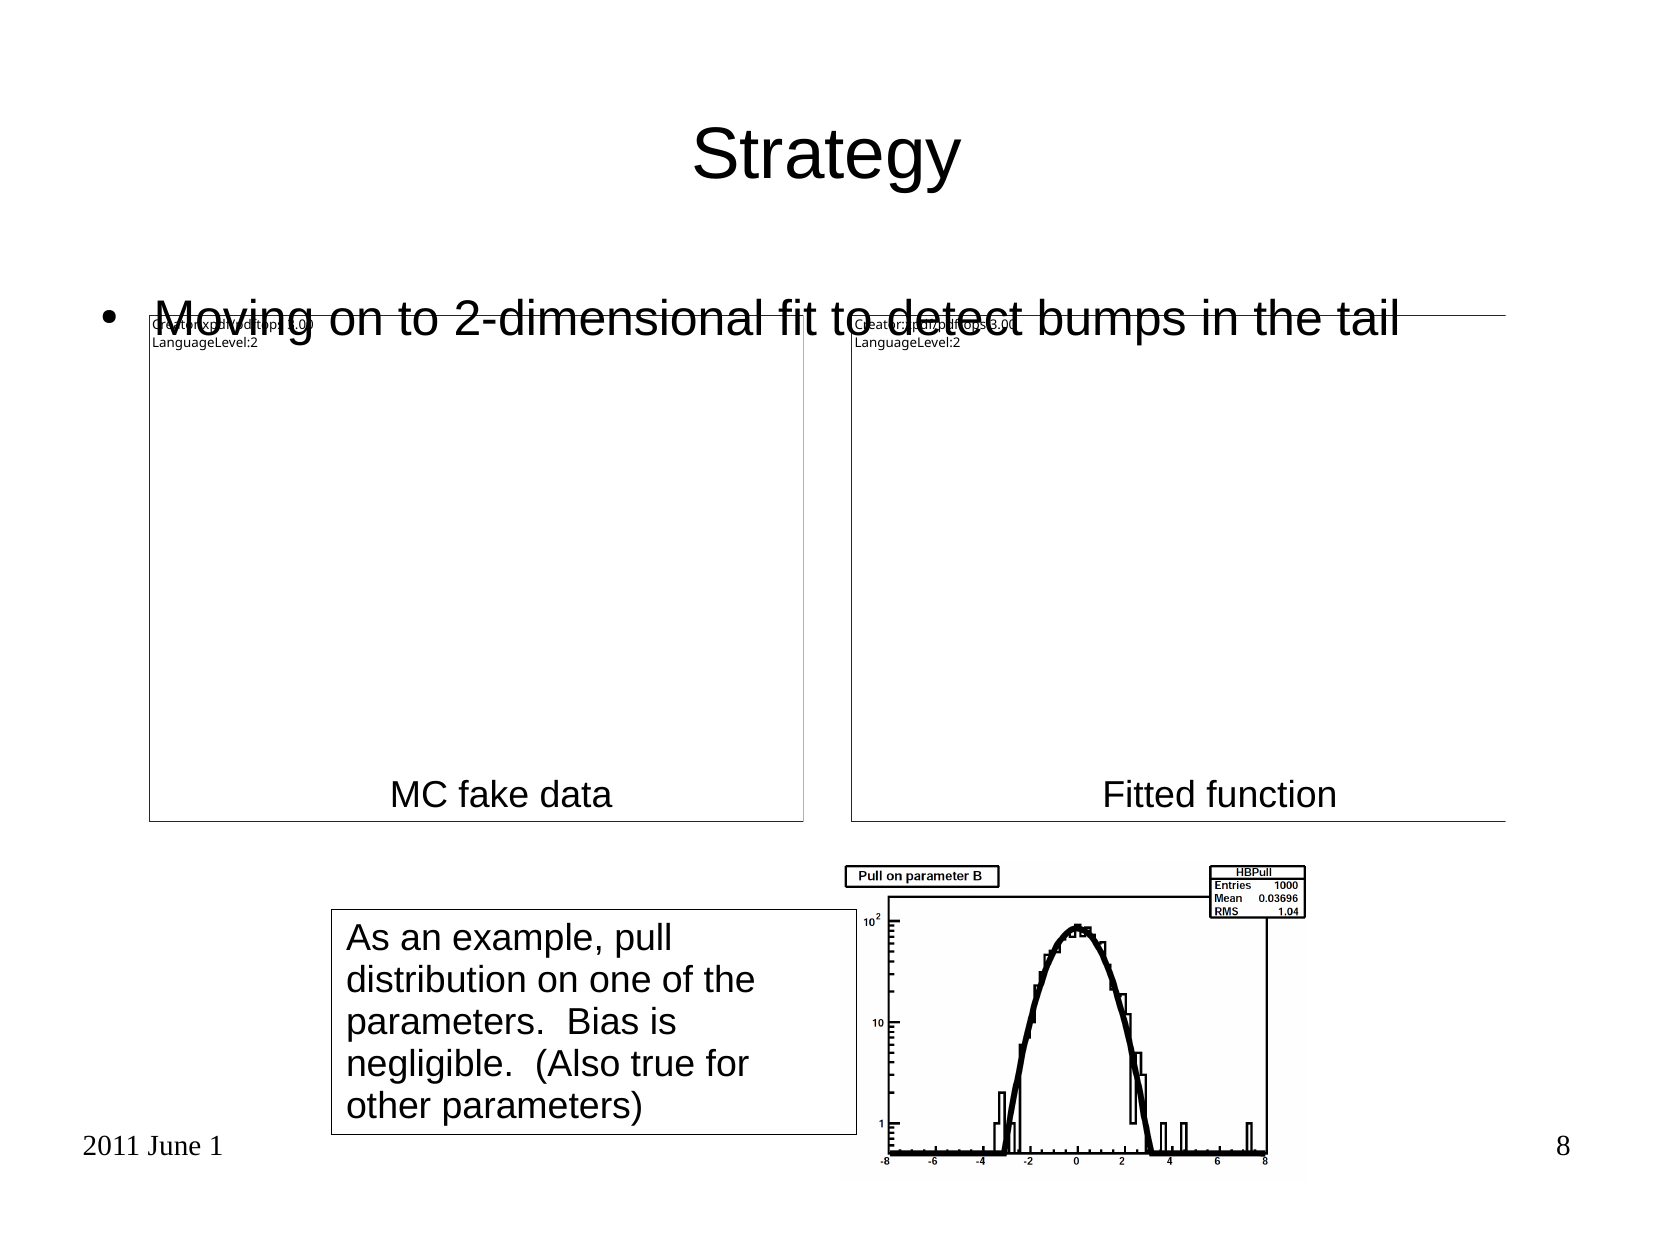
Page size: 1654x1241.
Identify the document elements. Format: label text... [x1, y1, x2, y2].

text_box As an example, pull distribution on one of the parameters. Bias is negligible. (Also true for other parameters) [331, 909, 857, 1135]
picture [840, 862, 1307, 1182]
list Moving on to 2-dimensional fit to detect bumps in the tail [82, 290, 1571, 1094]
title Strategy [82, 56, 1571, 250]
